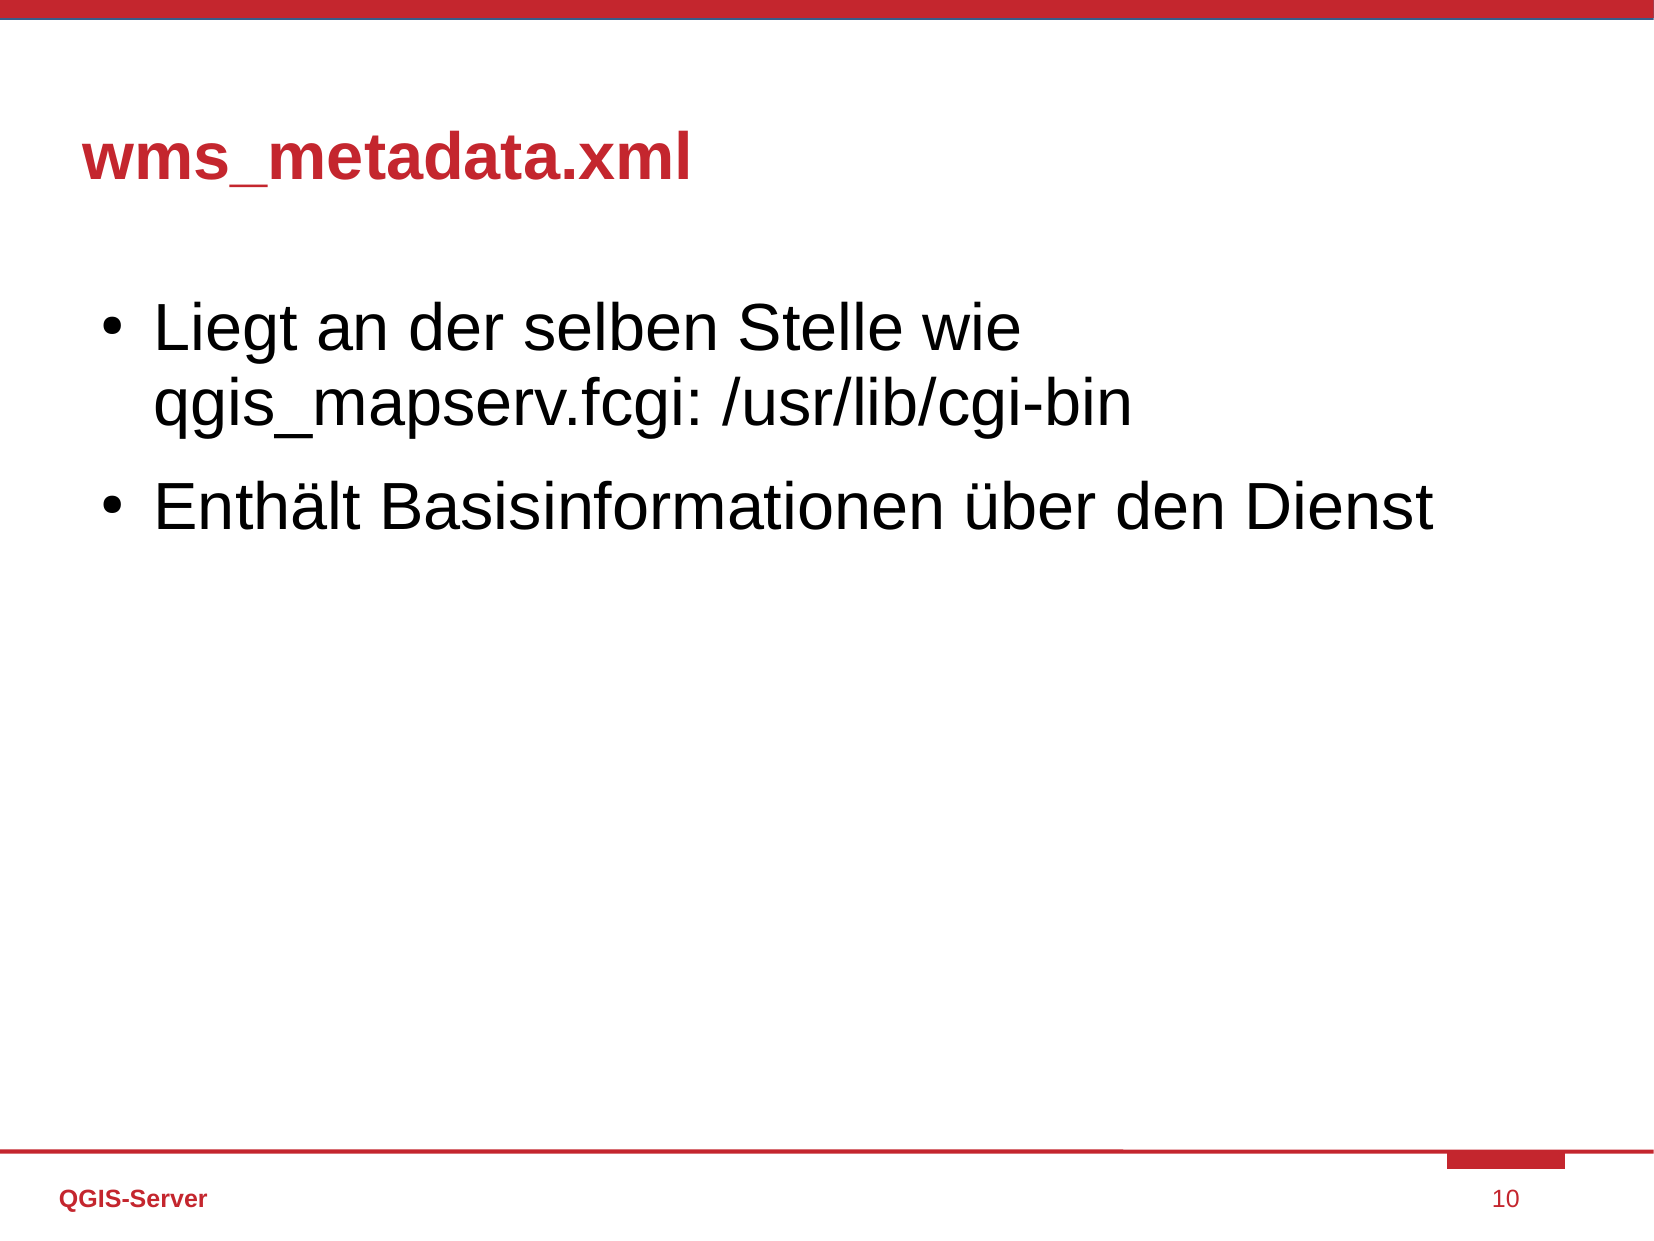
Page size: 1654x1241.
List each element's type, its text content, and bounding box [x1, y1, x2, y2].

text_box QGIS-Server [59, 1182, 1241, 1223]
list Liegt an der selben Stelle wie qgis_mapserv.fcgi: /usr/lib/cgi-bin Enthält Basisinformationen über den Dienst [82, 290, 1571, 1109]
title wms_metadata.xml [82, 49, 1571, 257]
text_box <number> [1446, 1182, 1565, 1223]
